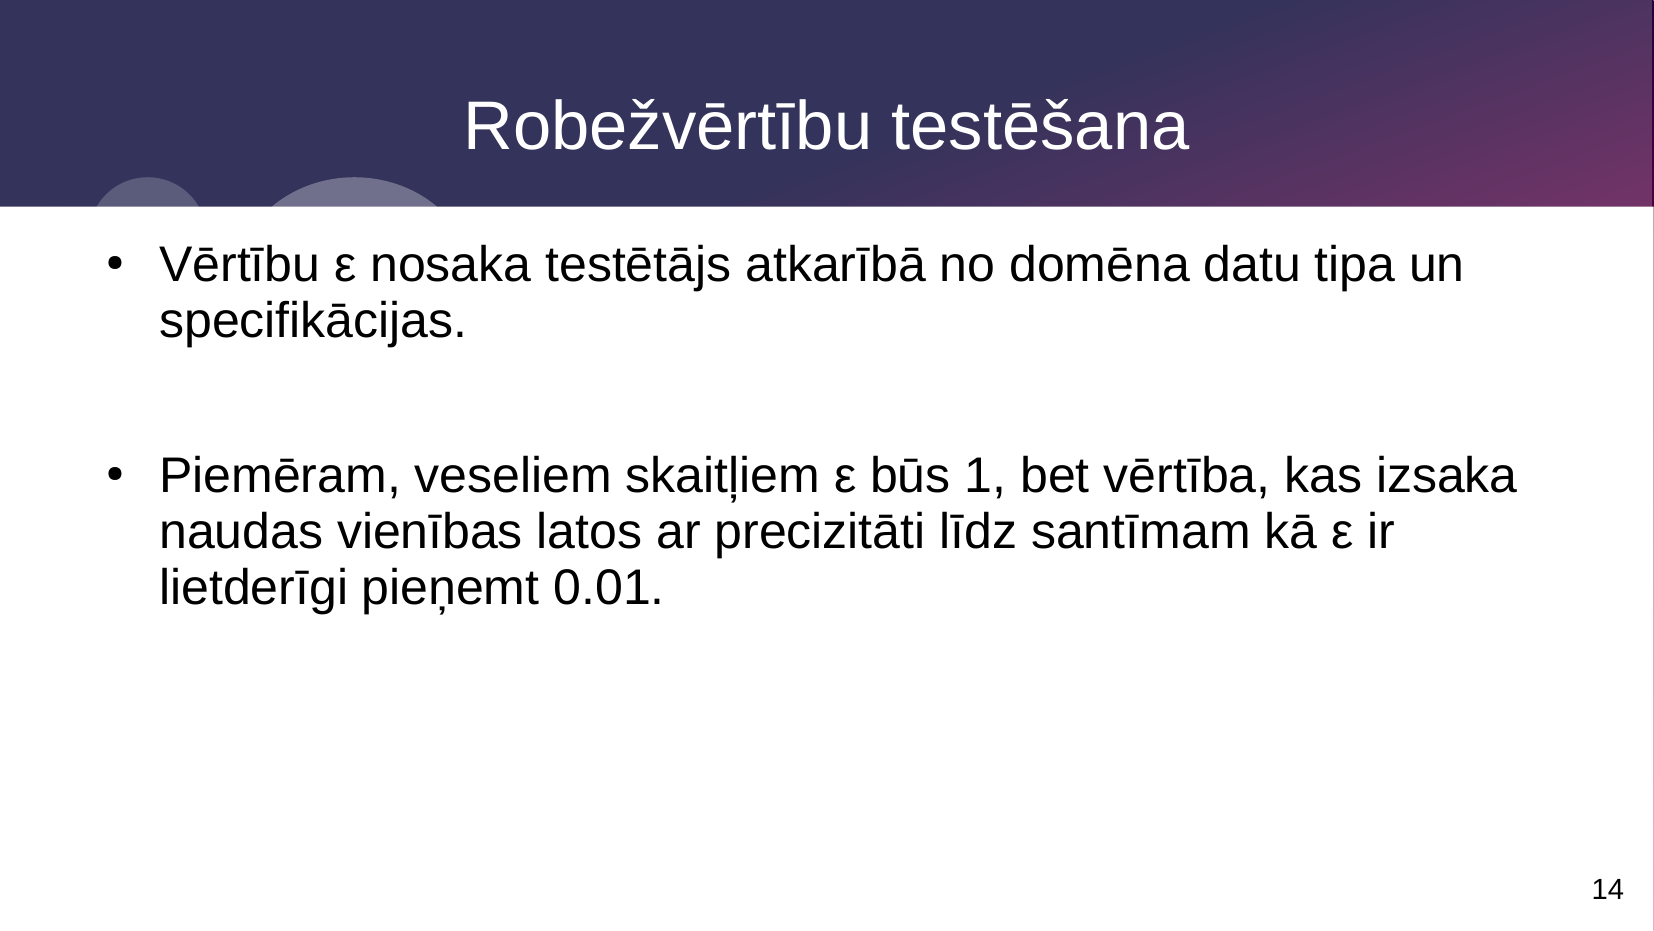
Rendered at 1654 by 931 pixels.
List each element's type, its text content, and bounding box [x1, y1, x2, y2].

title Robežvērtību testēšana [88, 44, 1565, 207]
list Vērtību ε nosaka testētājs atkarībā no domēna datu tipa un specifikācijas. Piemēram, veseliem skaitļiem ε būs 1, bet vērtība, kas izsaka naudas vienības latos ar precizitāti līdz santīmam kā ε ir lietderīgi pieņemt 0.01. [88, 236, 1565, 827]
